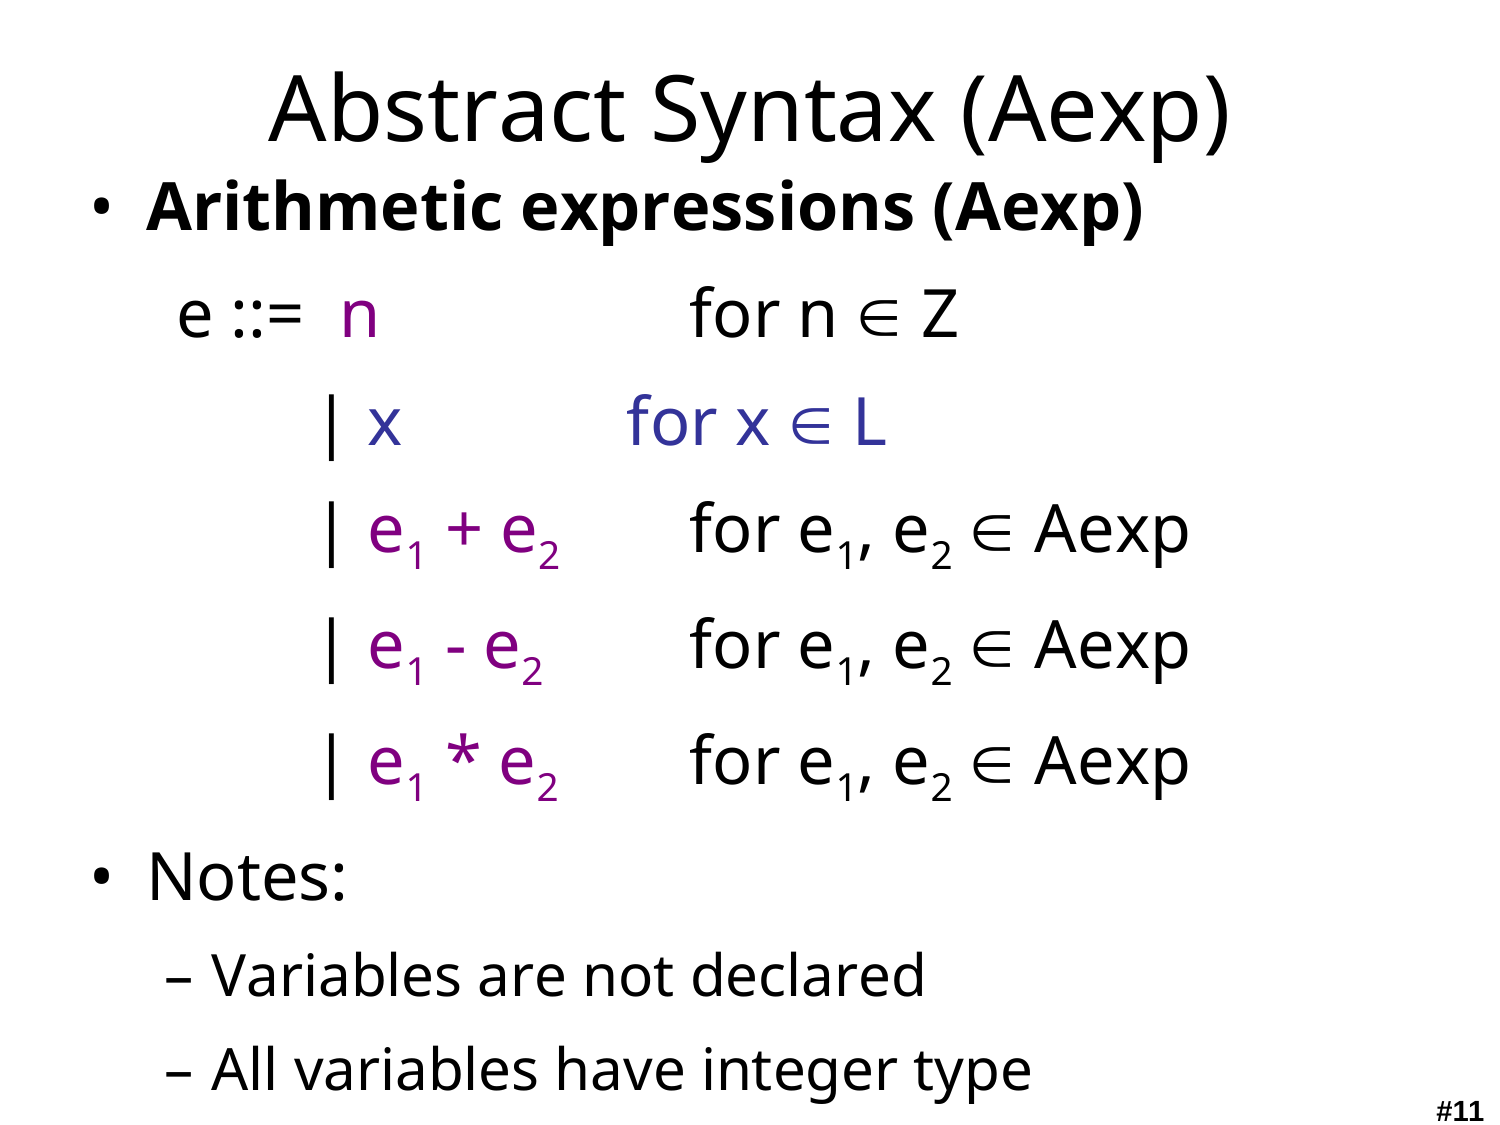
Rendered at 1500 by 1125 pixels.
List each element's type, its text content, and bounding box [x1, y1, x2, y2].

title Abstract Syntax (Aexp) [75, 12, 1426, 151]
list Arithmetic expressions (Aexp) e ::= n for n  Z | x for x  L | e1 + e2 for e1, e2  Aexp | e1 - e2 for e1, e2  Aexp | e1 * e2 for e1, e2  Aexp Notes: Variables are not declared All variables have integer type No side-effects (in expressions) [75, 151, 1426, 1123]
